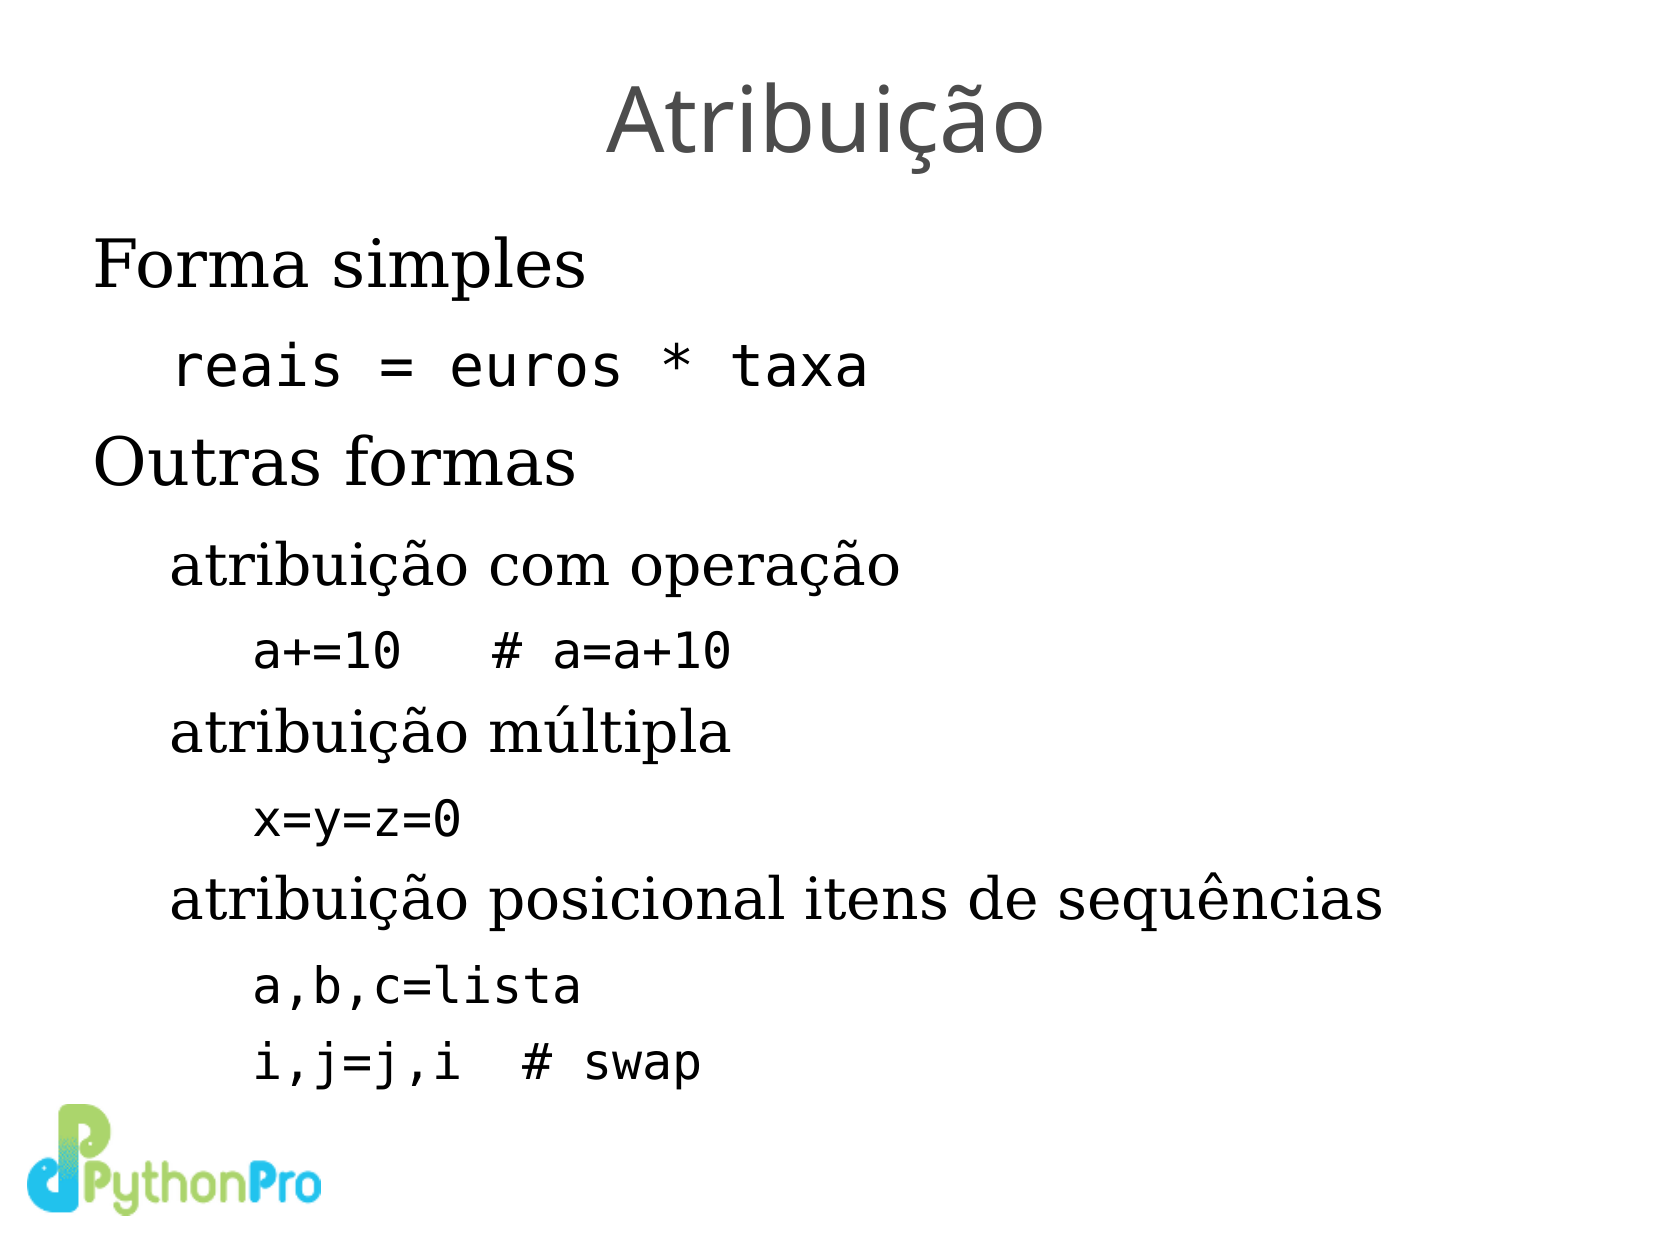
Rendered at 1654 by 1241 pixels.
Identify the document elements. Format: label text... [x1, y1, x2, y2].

list Forma simples reais = euros * taxa Outras formas atribuição com operação a+=10 # a=a+10 atribuição múltipla x=y=z=0 atribuição posicional itens de sequências a,b,c=lista i,j=j,i # swap [75, 225, 1576, 1093]
title Atribuição [82, 13, 1571, 222]
picture [27, 1104, 321, 1216]
